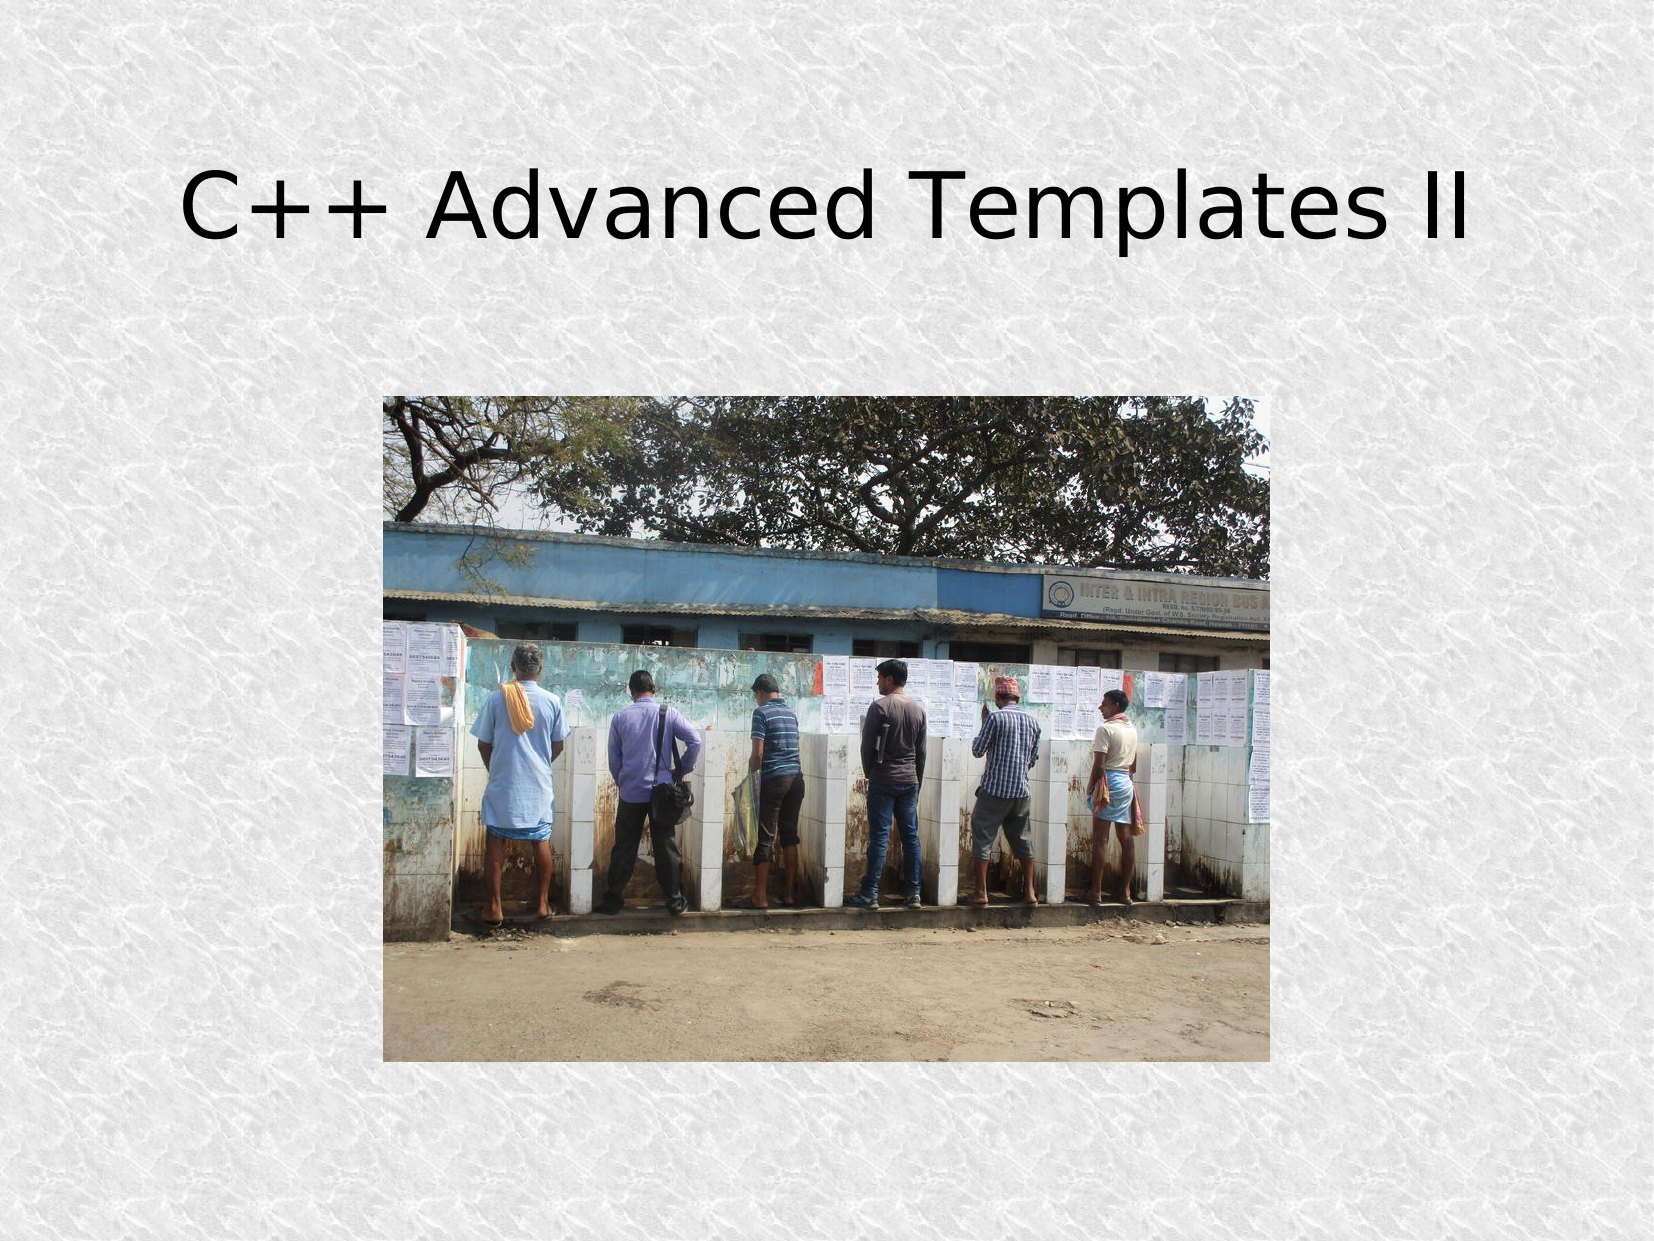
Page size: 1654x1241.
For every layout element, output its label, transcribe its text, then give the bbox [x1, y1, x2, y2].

title C++ Advanced Templates II [121, 102, 1534, 310]
picture [0, 0, 1654, 1241]
list [121, 344, 1534, 1152]
